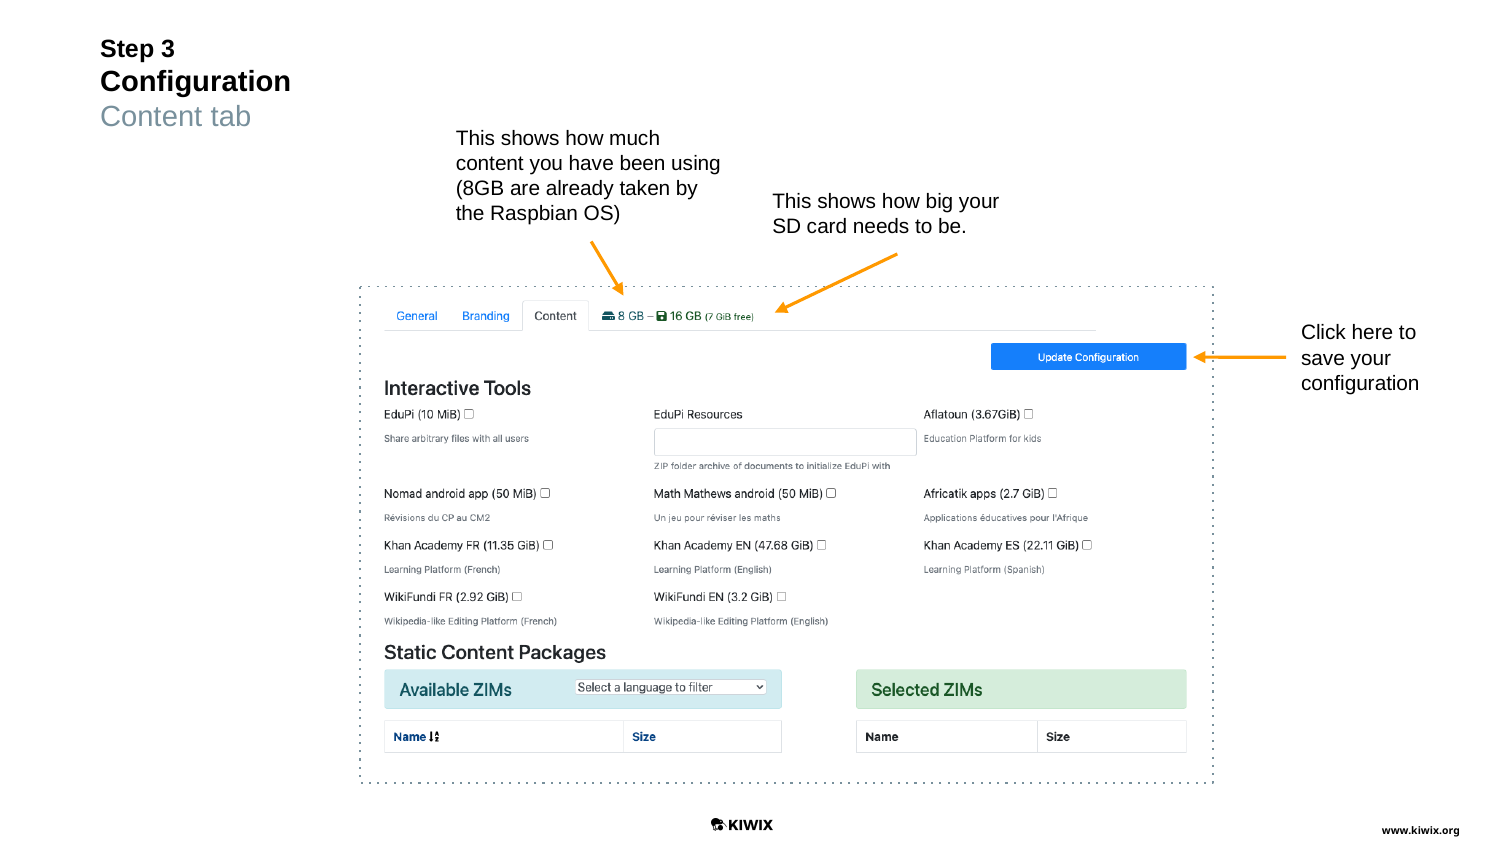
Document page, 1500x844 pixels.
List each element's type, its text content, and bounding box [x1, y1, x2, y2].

text_box www.kiwix.org [983, 810, 1476, 844]
text_box Step 3 Configuration Content tab [85, 17, 334, 148]
picture [711, 818, 773, 831]
picture [360, 287, 1213, 783]
text_box This shows how much content you have been using (8GB are already taken by the Raspbian OS) [440, 110, 742, 241]
text_box This shows how big your SD card needs to be. [757, 173, 1038, 254]
text_box Click here to save your configuration [1286, 304, 1480, 410]
